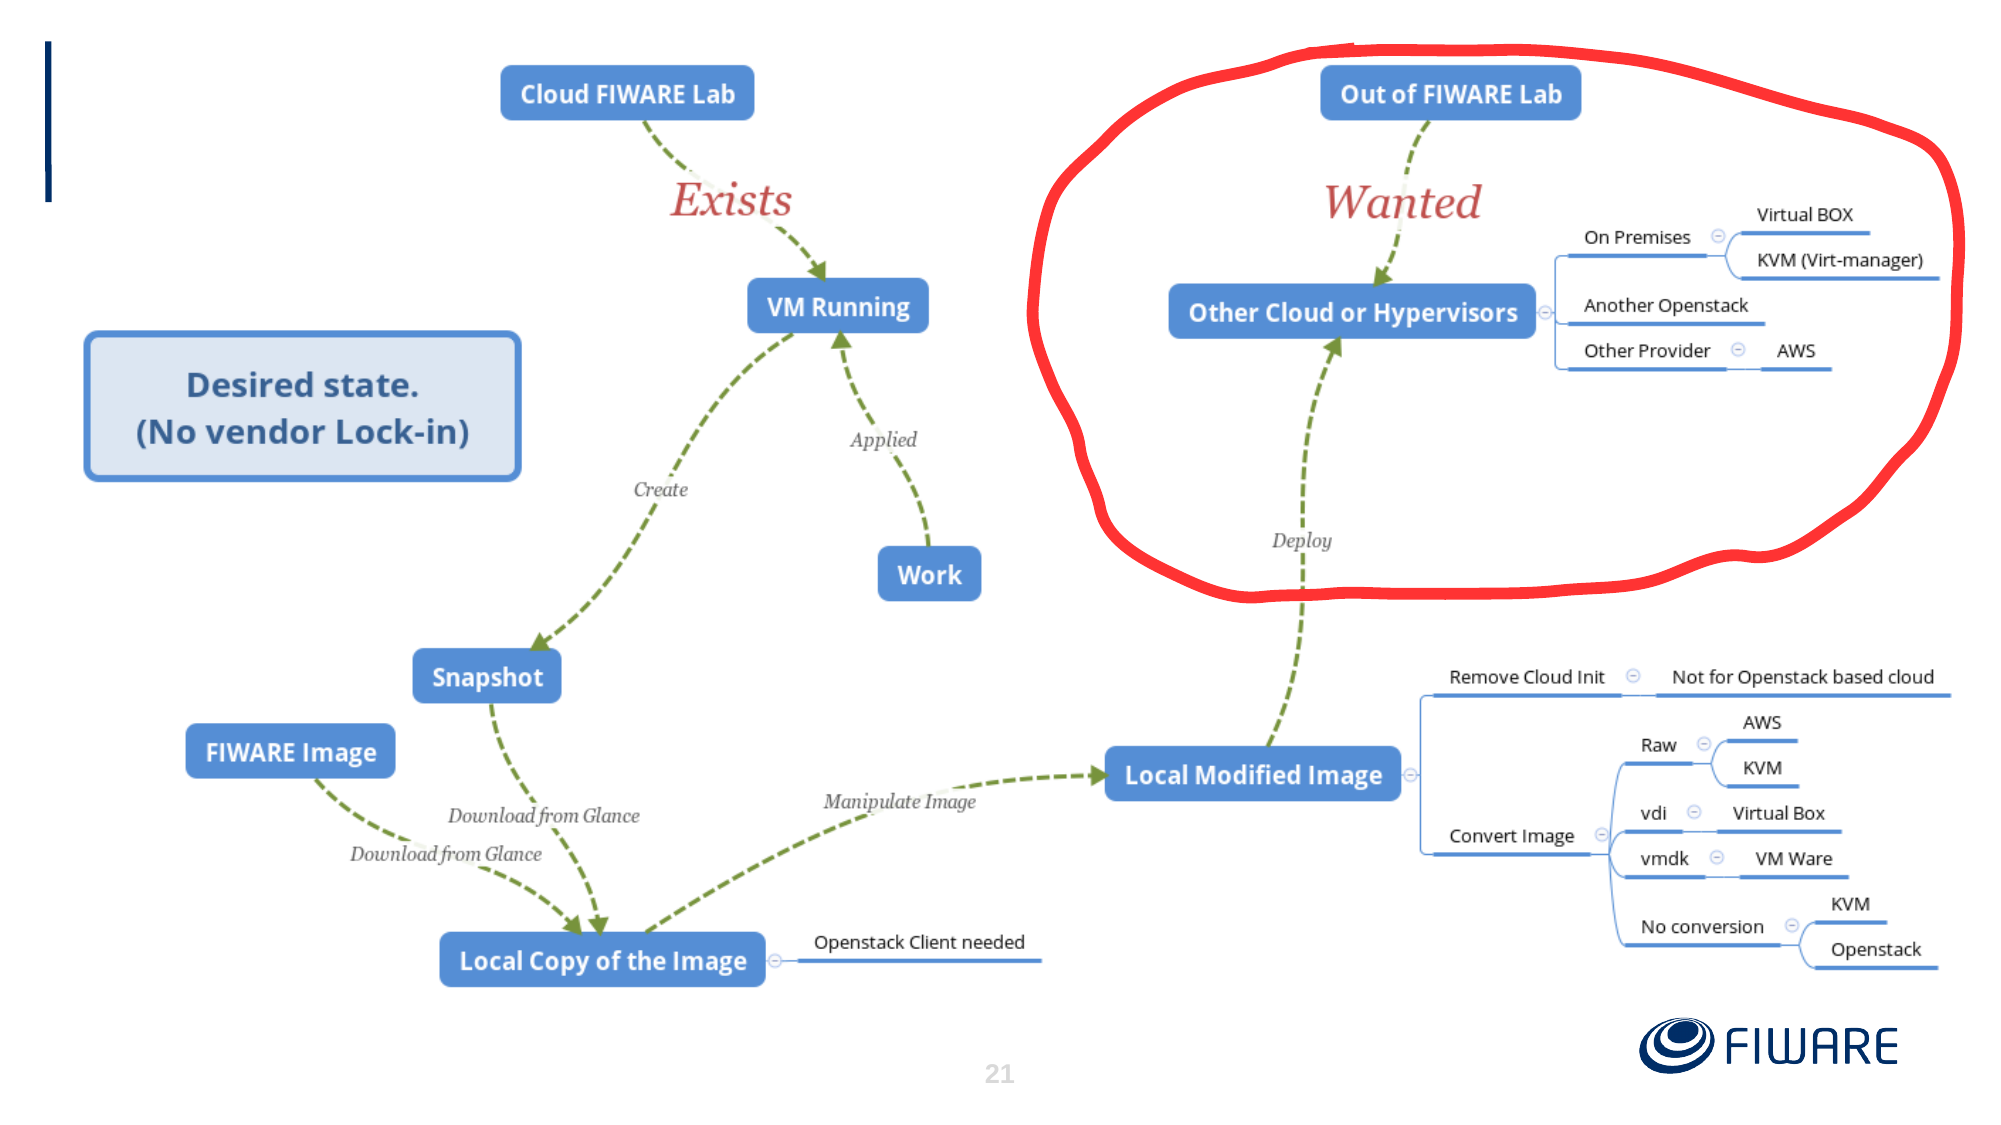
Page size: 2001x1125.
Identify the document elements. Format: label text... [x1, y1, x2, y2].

picture [61, 44, 1976, 1010]
slide_number <número> [887, 1042, 1113, 1103]
picture [1039, 56, 1953, 591]
picture [1635, 1012, 1905, 1077]
